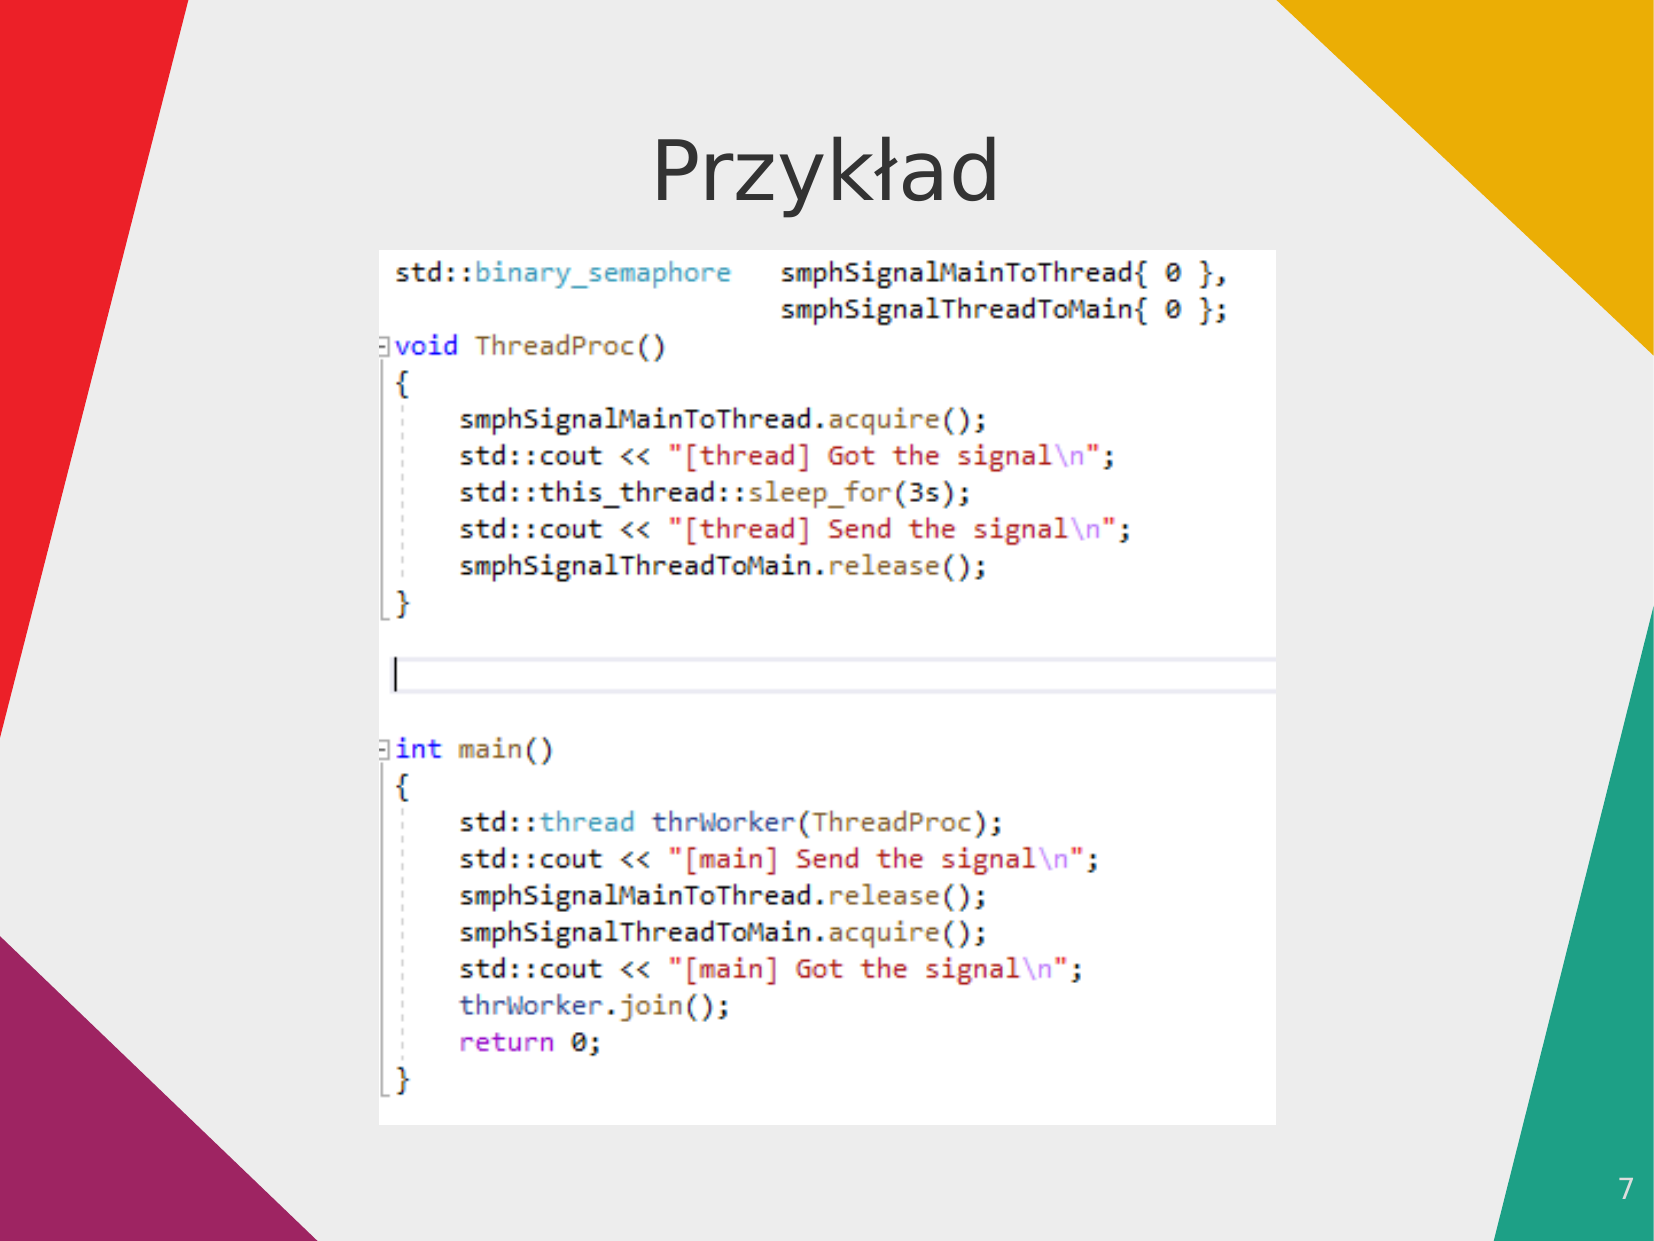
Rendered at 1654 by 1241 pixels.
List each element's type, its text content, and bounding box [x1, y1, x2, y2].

picture [379, 250, 1276, 1126]
title Przykład [114, 73, 1539, 271]
